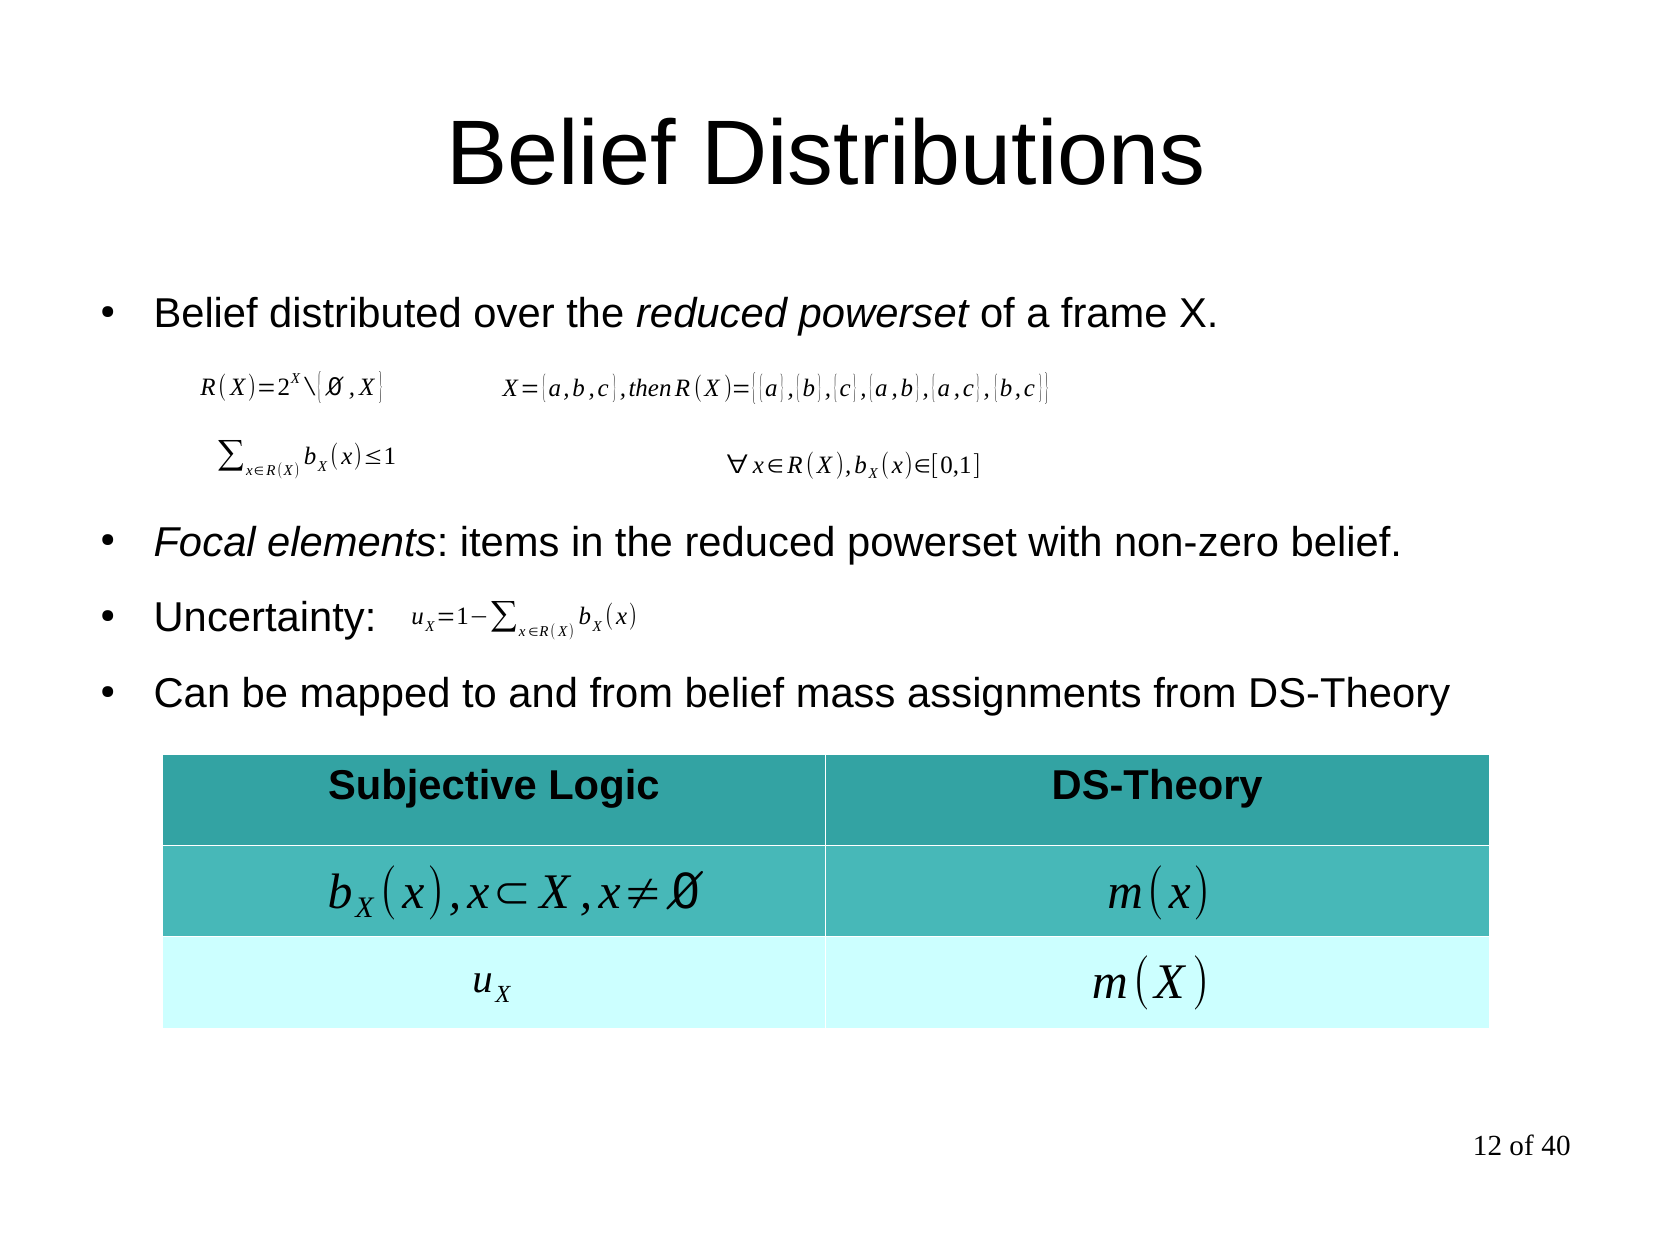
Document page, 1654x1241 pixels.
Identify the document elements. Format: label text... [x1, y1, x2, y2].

table_cell [826, 937, 1489, 1028]
chart [405, 600, 643, 641]
chart [462, 956, 522, 1009]
title Belief Distributions [82, 49, 1571, 257]
chart [210, 439, 402, 481]
chart [1095, 861, 1223, 922]
chart [192, 369, 391, 406]
table_cell [163, 846, 825, 936]
chart [495, 371, 1056, 406]
table_cell [826, 846, 1489, 936]
chart [315, 861, 721, 926]
list Belief distributed over the reduced powerset of a frame X. Focal elements: items in the reduced powerset with non-zero belief. Uncertainty: Can be mapped to and from belief mass assignments from DS-Theory [82, 290, 1571, 1010]
table_header Subjective Logic [163, 755, 825, 845]
table_header DS-Theory [826, 755, 1489, 845]
chart [1080, 951, 1221, 1012]
chart [720, 450, 987, 483]
table_cell [163, 937, 825, 1028]
